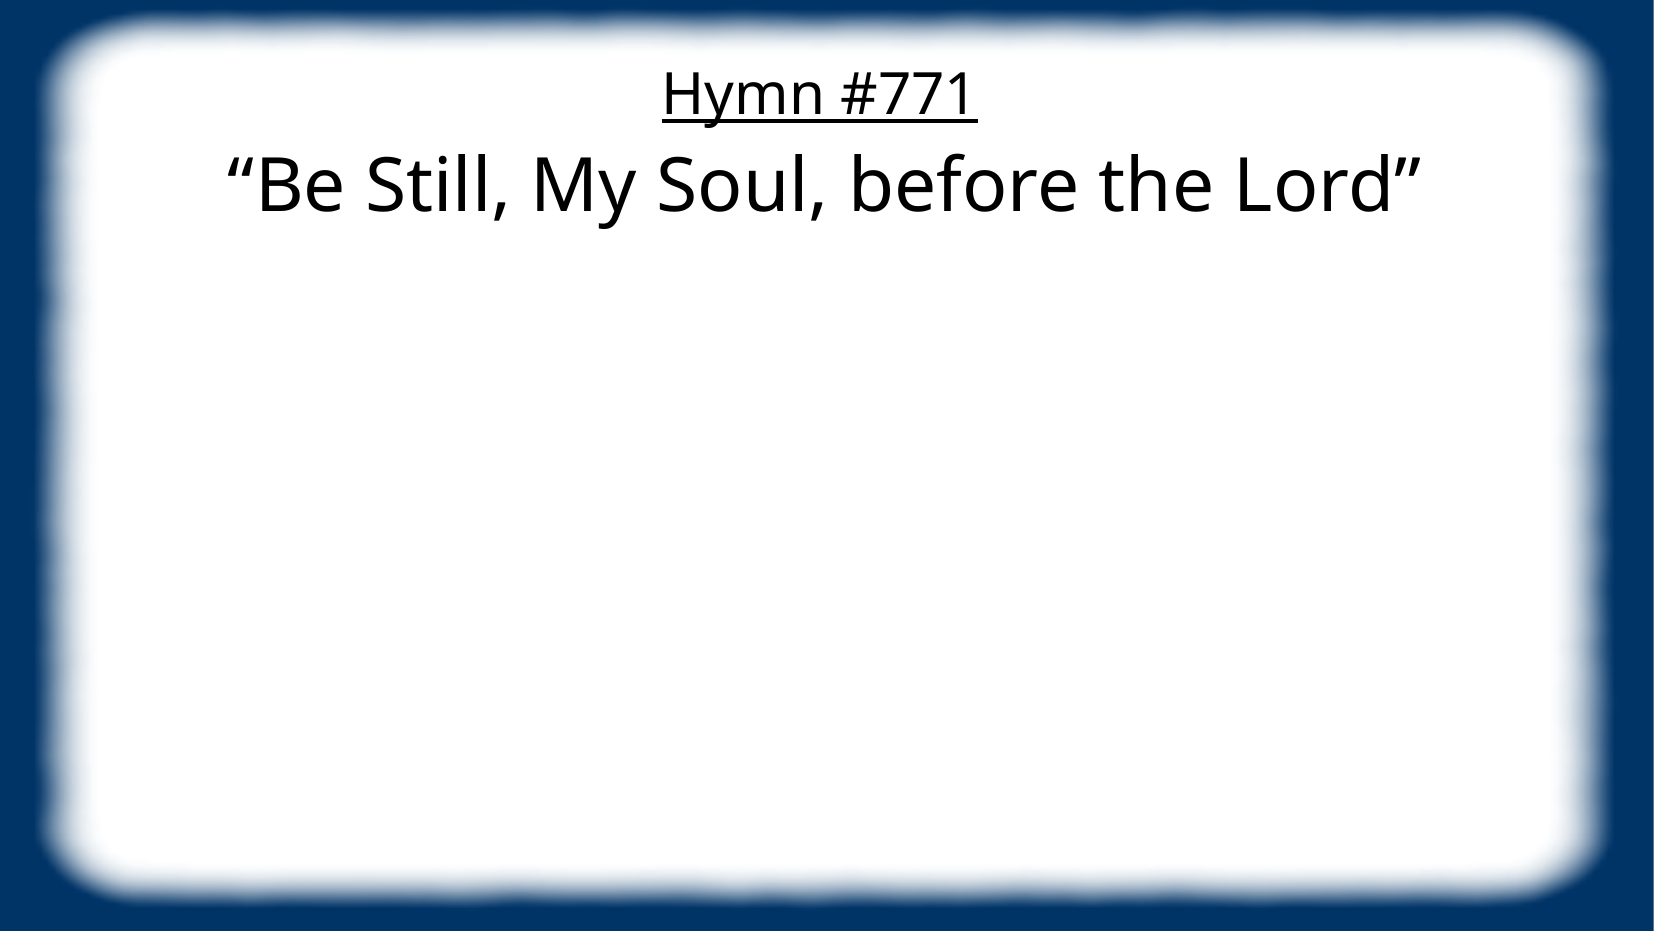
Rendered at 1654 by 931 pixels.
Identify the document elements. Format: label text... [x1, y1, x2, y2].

text_box Hymn #771 “Be Still, My Soul, before the Lord” [105, 45, 1546, 237]
picture [0, 0, 1654, 931]
